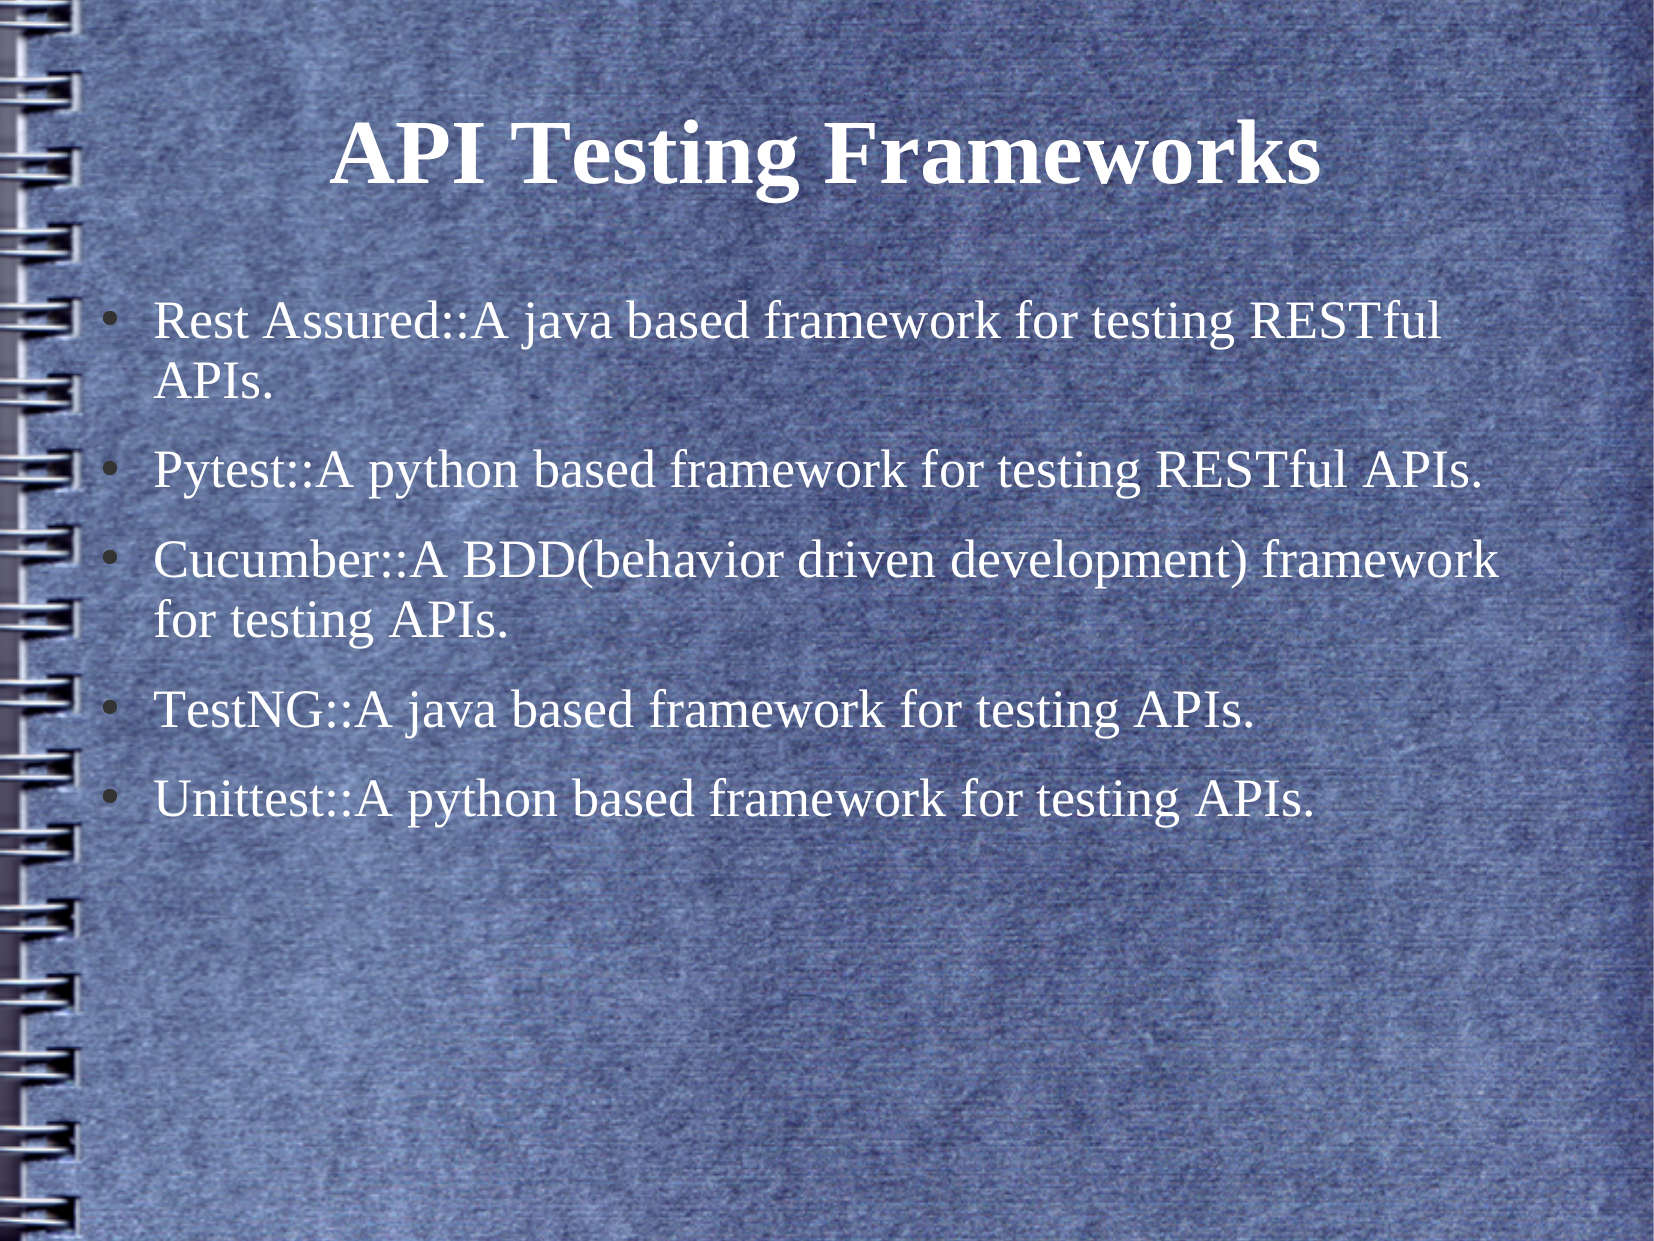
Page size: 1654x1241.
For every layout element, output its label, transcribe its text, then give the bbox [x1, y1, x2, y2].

list Rest Assured::A java based framework for testing RESTful APIs. Pytest::A python based framework for testing RESTful APIs. Cucumber::A BDD(behavior driven development) framework for testing APIs. TestNG::A java based framework for testing APIs. Unittest::A python based framework for testing APIs. [82, 290, 1571, 1109]
picture [0, 0, 1654, 1241]
title API Testing Frameworks [82, 49, 1571, 257]
